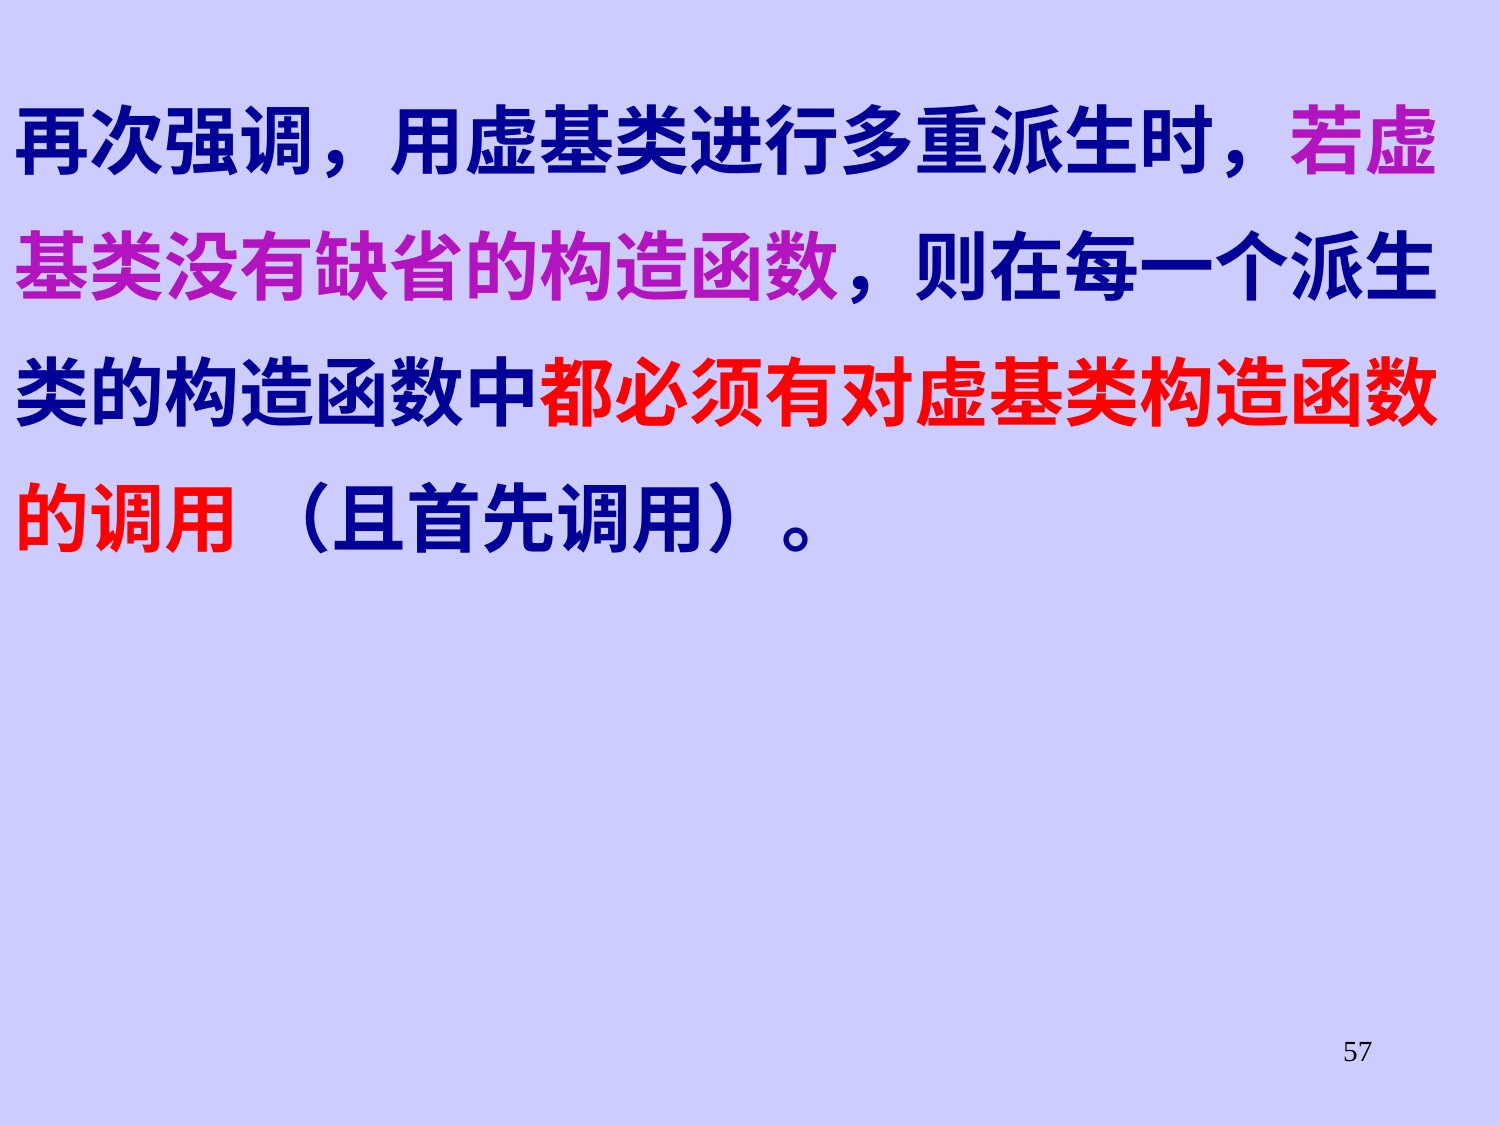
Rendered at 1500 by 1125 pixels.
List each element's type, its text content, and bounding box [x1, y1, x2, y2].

text_box <编号> [1074, 1025, 1388, 1101]
text_box 再次强调，用虚基类进行多重派生时，若虚基类没有缺省的构造函数，则在每一个派生类的构造函数中都必须有对虚基类构造函数的调用 （且首先调用）。 [0, 49, 1500, 570]
